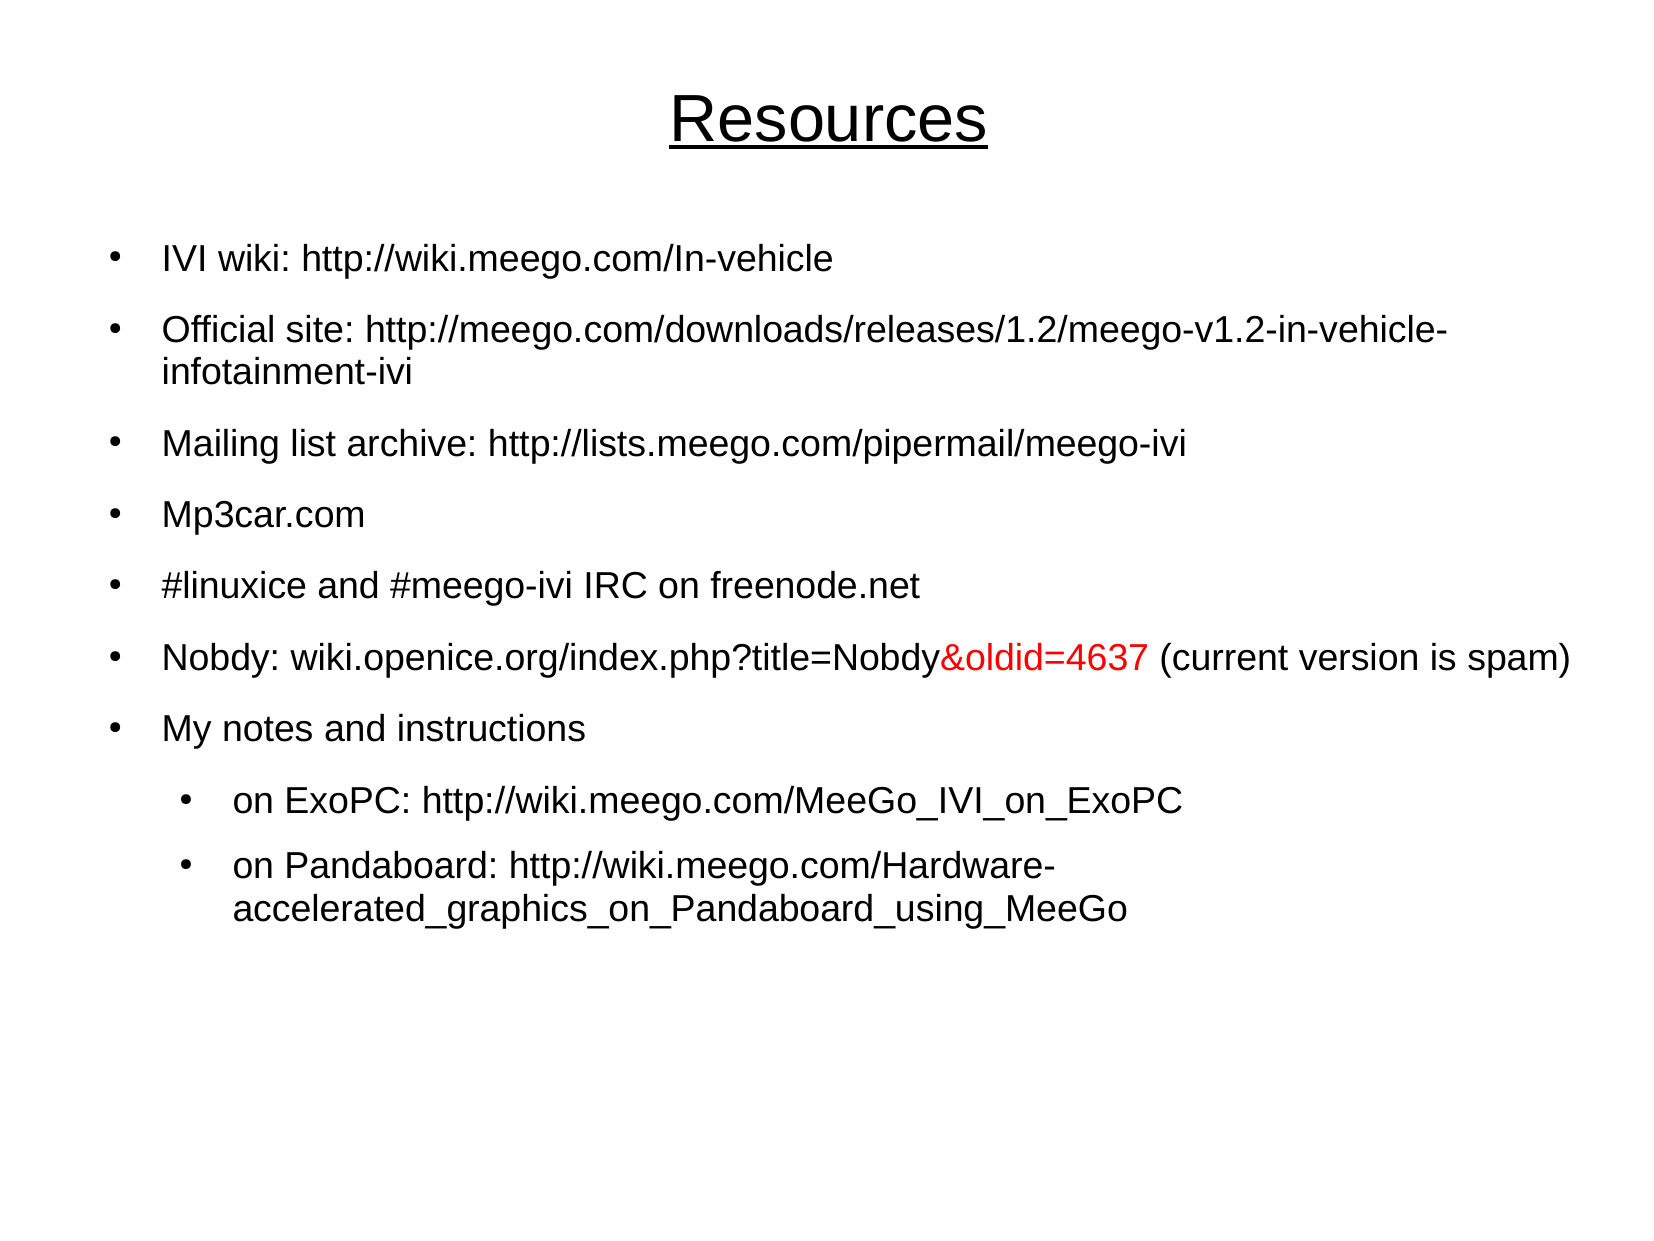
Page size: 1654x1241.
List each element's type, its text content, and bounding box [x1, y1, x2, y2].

title Resources [82, 49, 1576, 188]
list IVI wiki: http://wiki.meego.com/In-vehicle Official site: http://meego.com/downloads/releases/1.2/meego-v1.2-in-vehicle-infotainment-ivi Mailing list archive: http://lists.meego.com/pipermail/meego-ivi Mp3car.com #linuxice and #meego-ivi IRC on freenode.net Nobdy: wiki.openice.org/index.php?title=Nobdy&oldid=4637 (current version is spam) My notes and instructions on ExoPC: http://wiki.meego.com/MeeGo_IVI_on_ExoPC on Pandaboard: http://wiki.meego.com/Hardware-accelerated_graphics_on_Pandaboard_using_MeeGo [90, 237, 1579, 1056]
